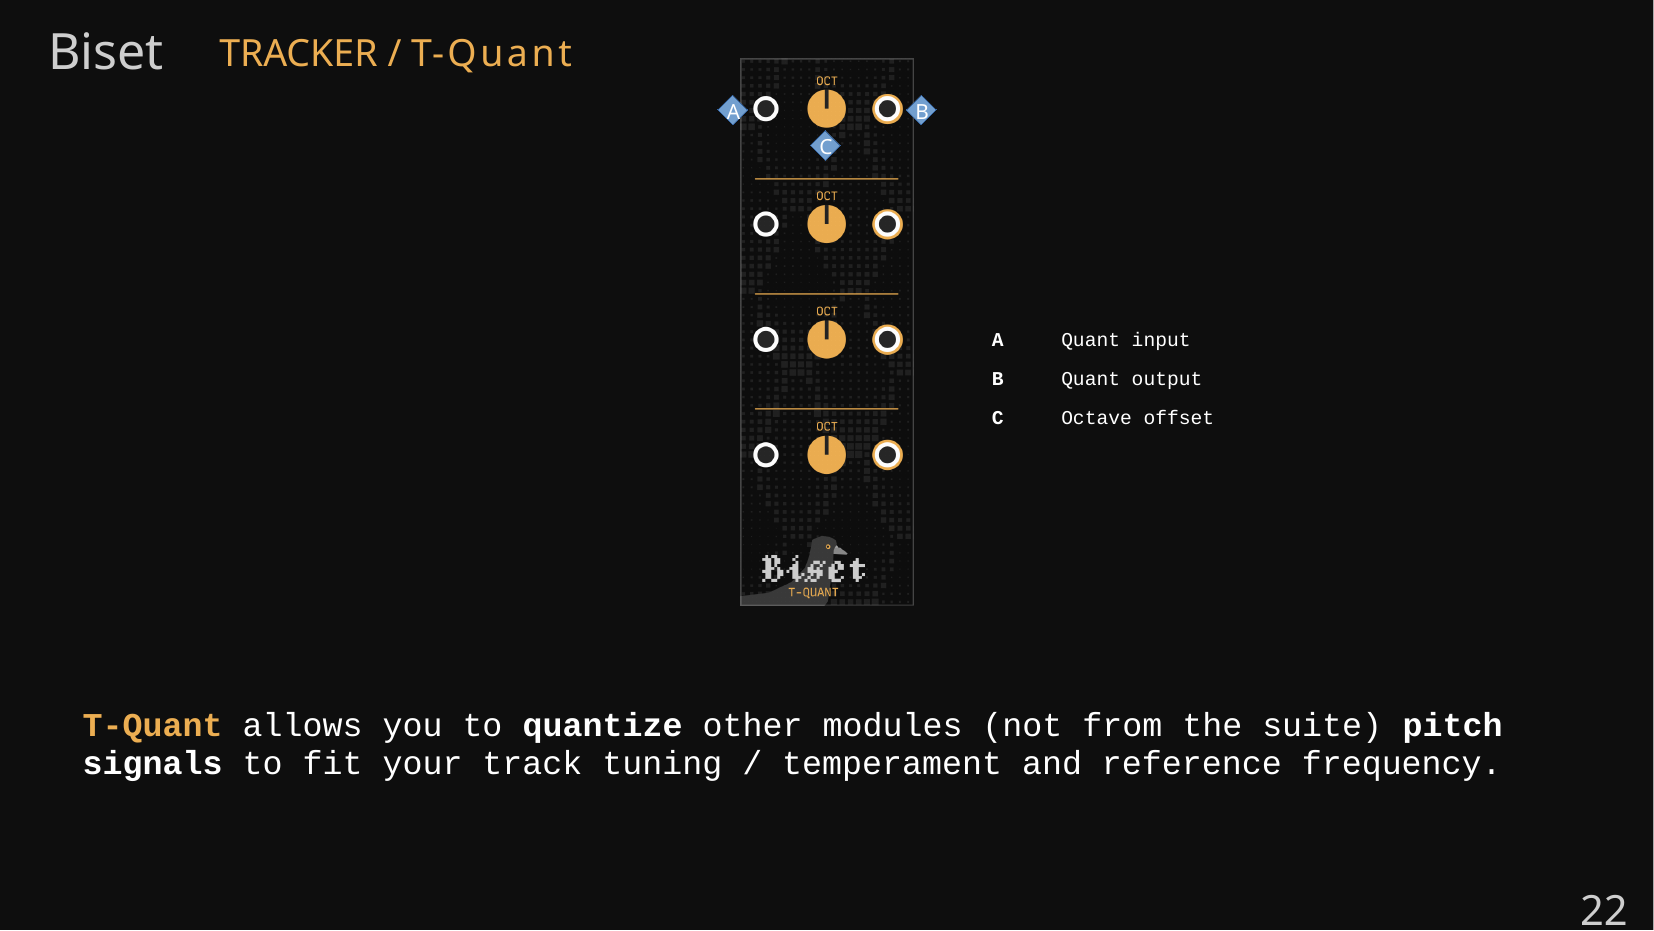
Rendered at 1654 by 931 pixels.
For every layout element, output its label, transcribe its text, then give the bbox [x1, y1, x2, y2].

text_box 22 [1565, 873, 1654, 931]
text_box A [712, 89, 756, 130]
list T-Quant allows you to quantize other modules (not from the suite) pitch signals to fit your track tuning / temperament and reference frequency. [82, 708, 1571, 902]
picture [740, 58, 914, 606]
text_box C [804, 124, 848, 165]
text_box B [900, 89, 944, 130]
list A Quant input B Quant output C Octave offset [991, 330, 1612, 432]
title Biset [5, 23, 207, 77]
text_box TRACKER / T-Quant [204, 19, 680, 216]
